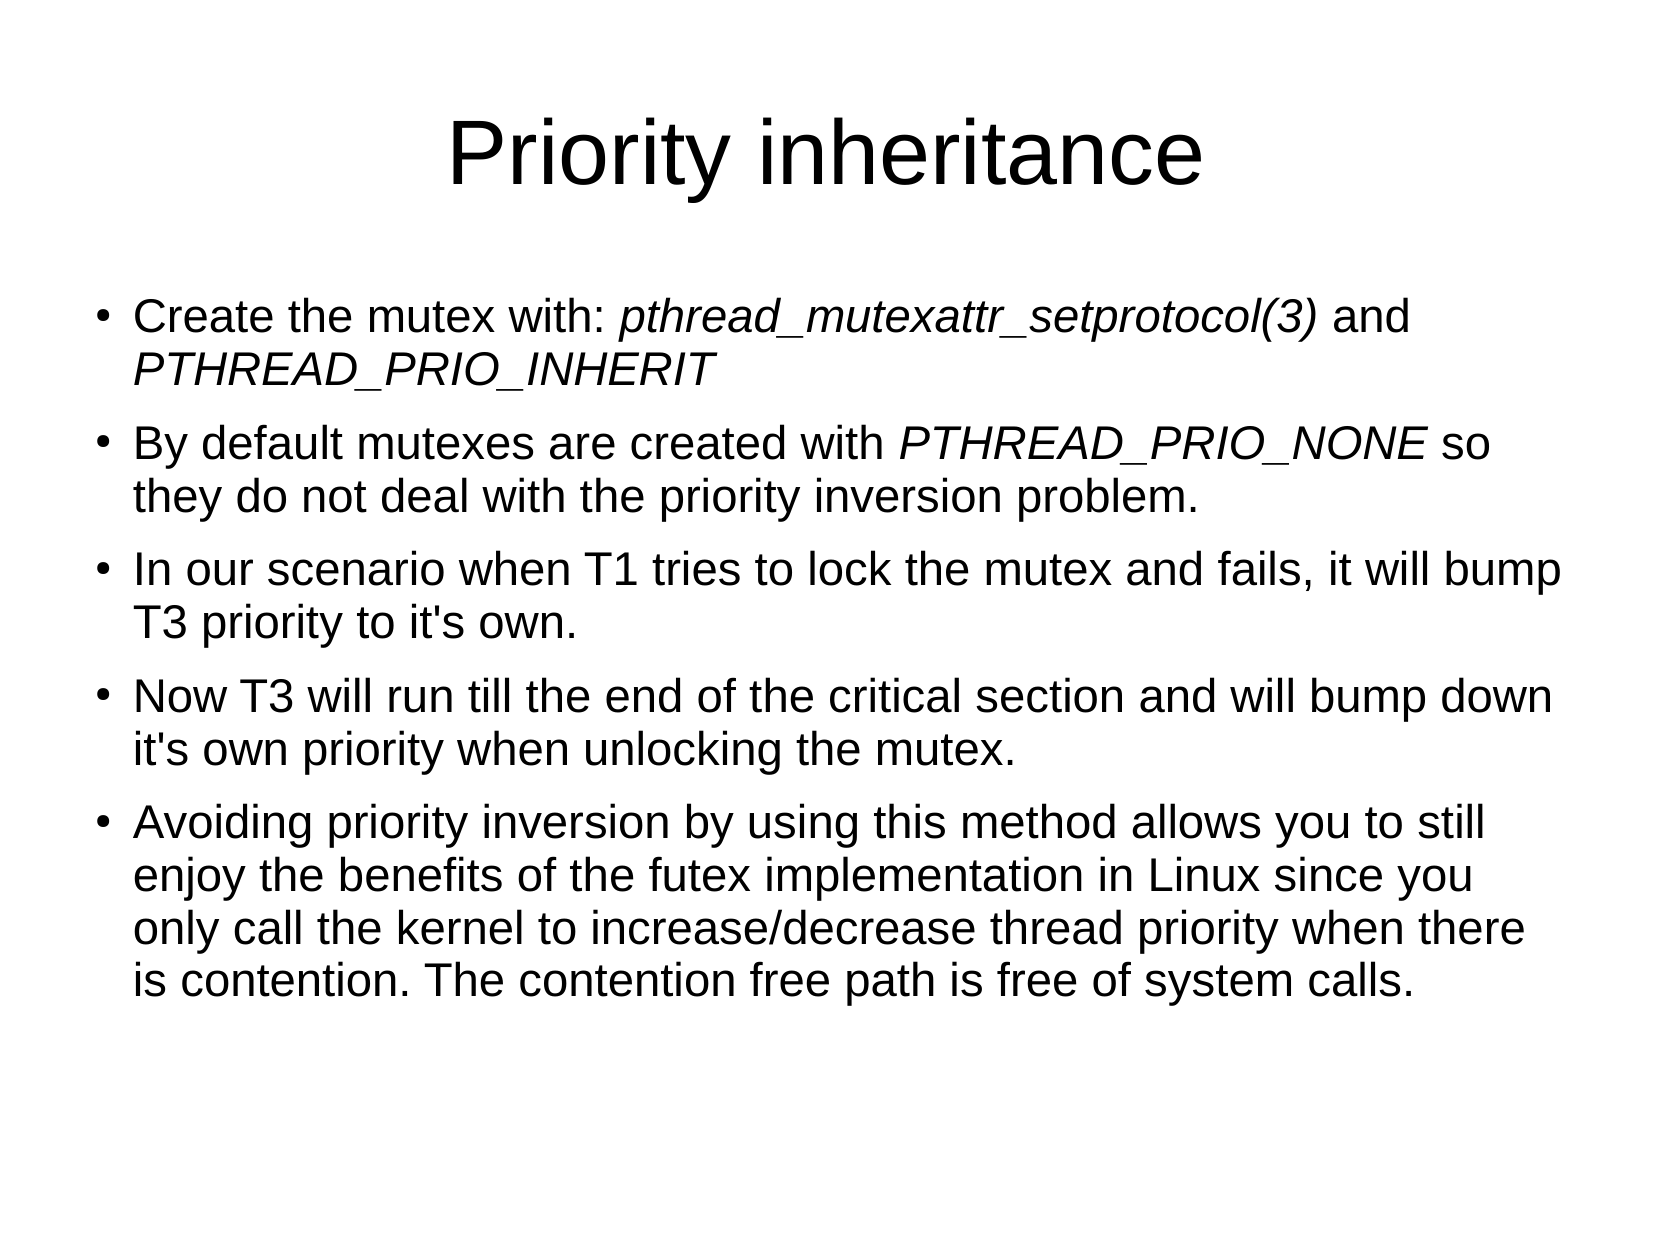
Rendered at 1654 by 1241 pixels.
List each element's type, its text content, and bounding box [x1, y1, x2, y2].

list Create the mutex with: pthread_mutexattr_setprotocol(3) and PTHREAD_PRIO_INHERIT By default mutexes are created with PTHREAD_PRIO_NONE so they do not deal with the priority inversion problem. In our scenario when T1 tries to lock the mutex and fails, it will bump T3 priority to it's own. Now T3 will run till the end of the critical section and will bump down it's own priority when unlocking the mutex. Avoiding priority inversion by using this method allows you to still enjoy the benefits of the futex implementation in Linux since you only call the kernel to increase/decrease thread priority when there is contention. The contention free path is free of system calls. [82, 290, 1571, 1010]
title Priority inheritance [82, 49, 1571, 257]
